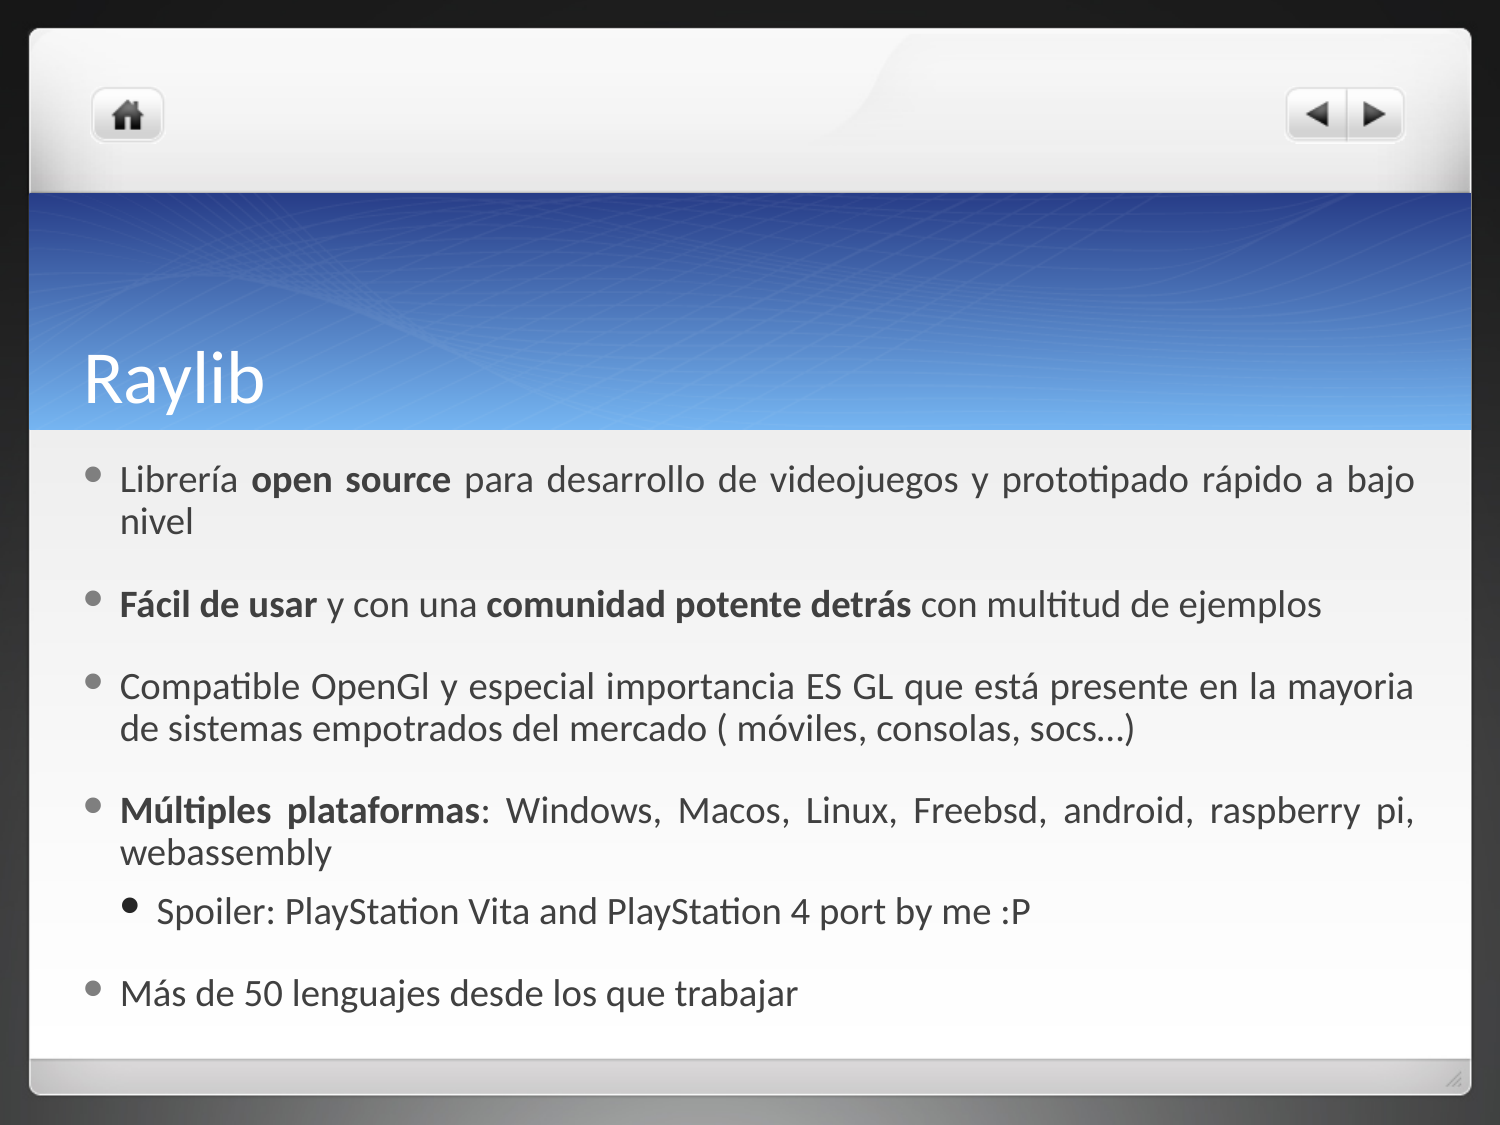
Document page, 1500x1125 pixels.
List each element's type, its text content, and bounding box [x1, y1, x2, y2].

picture [0, 0, 1500, 1125]
list Librería open source para desarrollo de videojuegos y prototipado rápido a bajo nivel Fácil de usar y con una comunidad potente detrás con multitud de ejemplos Compatible OpenGl y especial importancia ES GL que está presente en la mayoria de sistemas empotrados del mercado ( móviles, consolas, socs…) Múltiples plataformas: Windows, Macos, Linux, Freebsd, android, raspberry pi, webassembly Spoiler: PlayStation Vita and PlayStation 4 port by me :P Más de 50 lenguajes desde los que trabajar [68, 452, 1432, 1026]
title Raylib [68, 238, 1432, 427]
